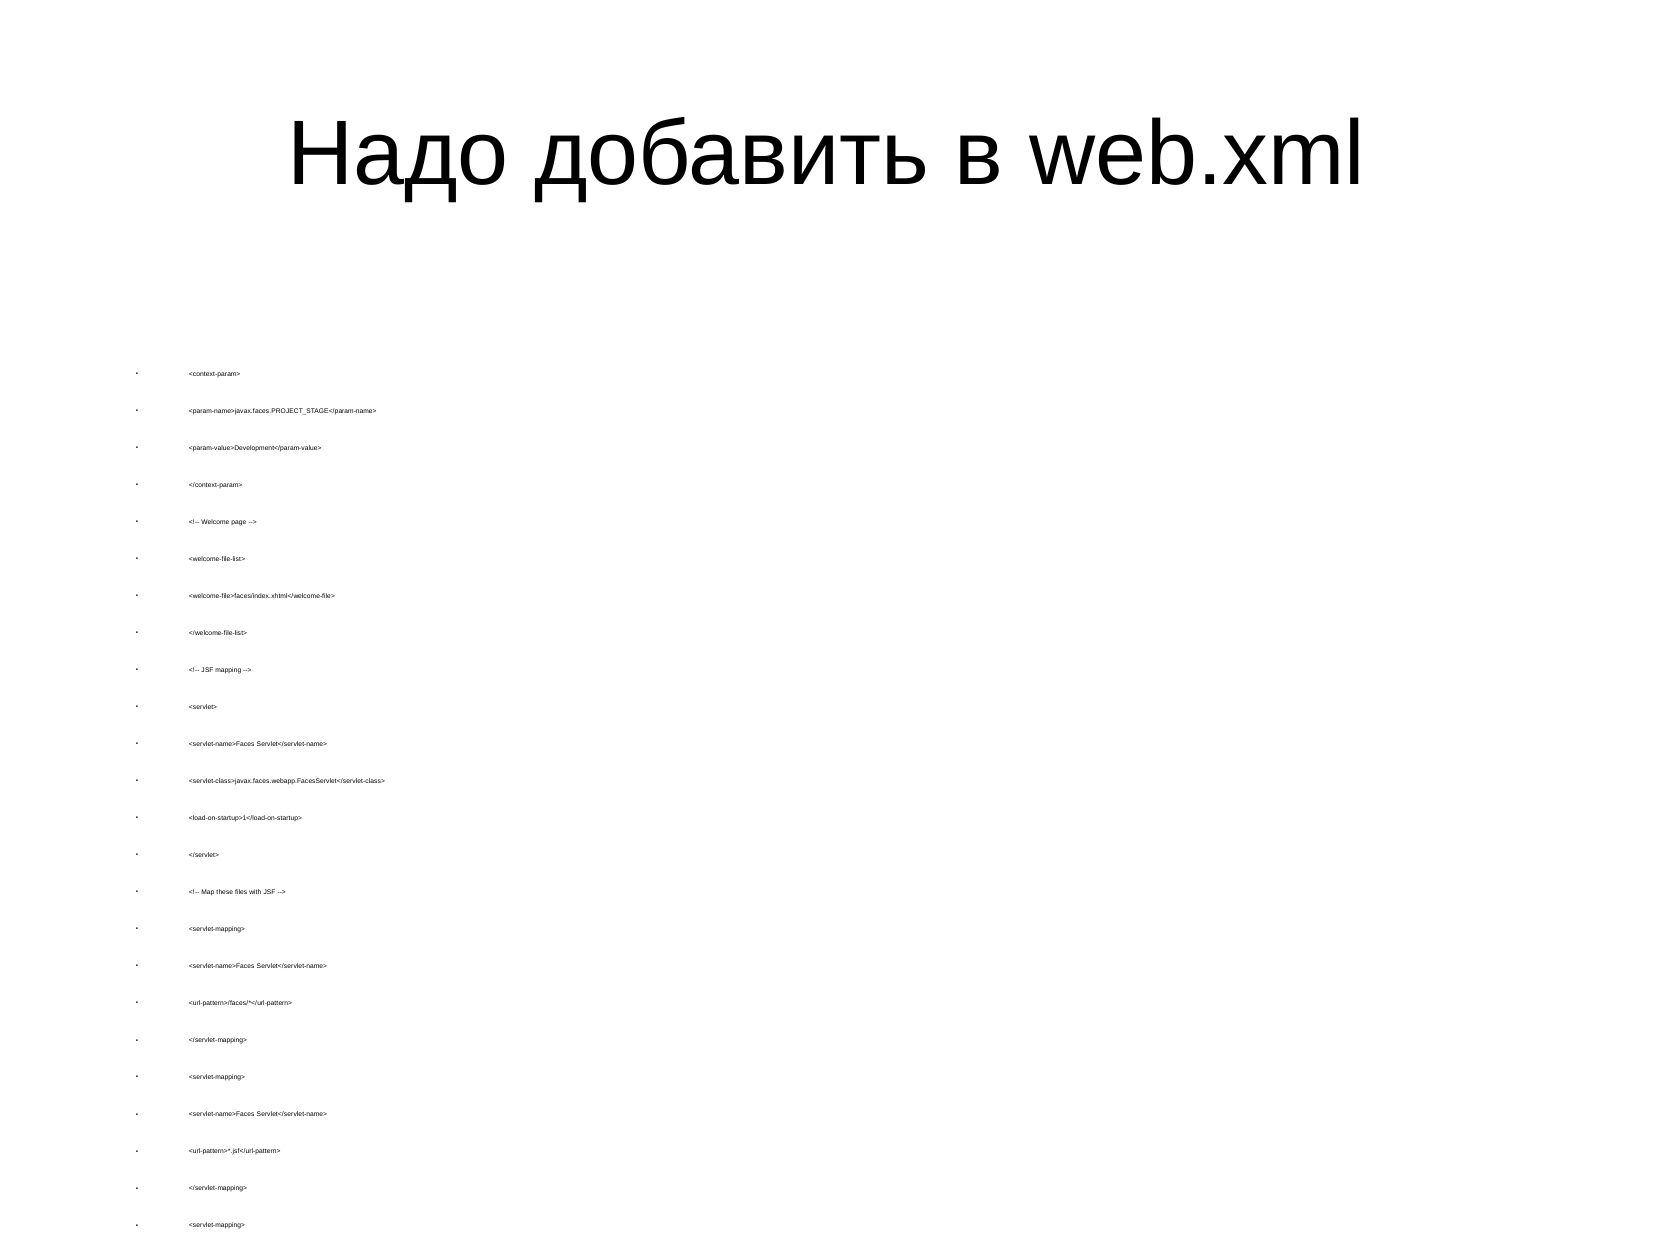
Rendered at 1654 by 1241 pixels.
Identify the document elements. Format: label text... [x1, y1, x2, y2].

title Надо добавить в web.xml [82, 49, 1571, 257]
list <context-param> <param-name>javax.faces.PROJECT_STAGE</param-name> <param-value>Development</param-value> </context-param> <!-- Welcome page --> <welcome-file-list> <welcome-file>faces/index.xhtml</welcome-file> </welcome-file-list> <!-- JSF mapping --> <servlet> <servlet-name>Faces Servlet</servlet-name> <servlet-class>javax.faces.webapp.FacesServlet</servlet-class> <load-on-startup>1</load-on-startup> </servlet> <!-- Map these files with JSF --> <servlet-mapping> <servlet-name>Faces Servlet</servlet-name> <url-pattern>/faces/*</url-pattern> </servlet-mapping> <servlet-mapping> <servlet-name>Faces Servlet</servlet-name> <url-pattern>*.jsf</url-pattern> </servlet-mapping> <servlet-mapping> <servlet-name>Faces Servlet</servlet-name> <url-pattern>*.faces</url-pattern> </servlet-mapping> <servlet-mapping> <servlet-name>Faces Servlet</servlet-name> <url-pattern>*.xhtml</url-pattern> </servlet-mapping> [118, 265, 1607, 1241]
